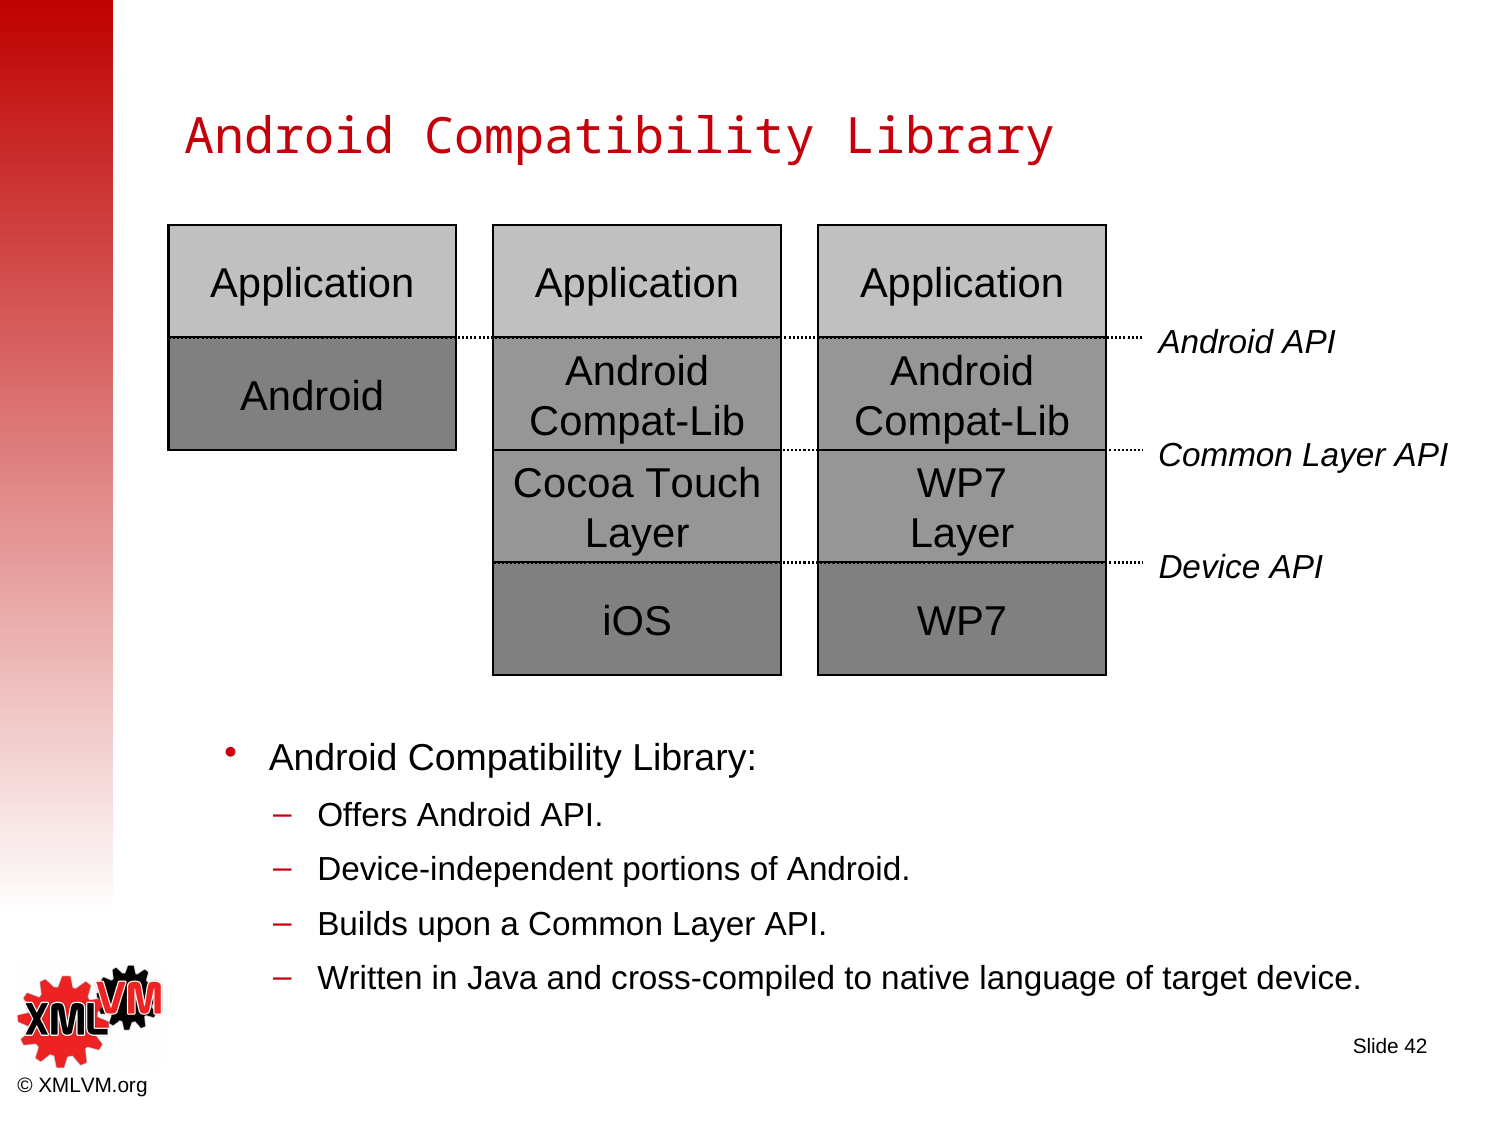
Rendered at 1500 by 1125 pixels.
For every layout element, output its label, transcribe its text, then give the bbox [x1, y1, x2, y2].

picture [16, 964, 164, 1069]
text_box Common Layer API [1143, 424, 1469, 481]
text_box Cocoa Touch Layer [493, 449, 781, 563]
text_box Application [818, 224, 1106, 337]
list Android Compatibility Library: Offers Android API. Device-independent portions of Android. Builds upon a Common Layer API. Written in Java and cross-compiled to native language of target device. [224, 738, 1447, 1040]
text_box Device API [1143, 537, 1339, 593]
text_box Application [493, 224, 781, 337]
text_box WP7 [818, 563, 1106, 675]
text_box Android API [1143, 312, 1352, 368]
text_box Application [168, 224, 456, 337]
text_box iOS [493, 563, 781, 675]
text_box Android Compat-Lib [818, 337, 1106, 449]
text_box Android Compat-Lib [493, 337, 781, 449]
text_box Android [168, 337, 456, 450]
title Android Compatibility Library [170, 67, 1447, 207]
text_box WP7 Layer [818, 449, 1106, 563]
